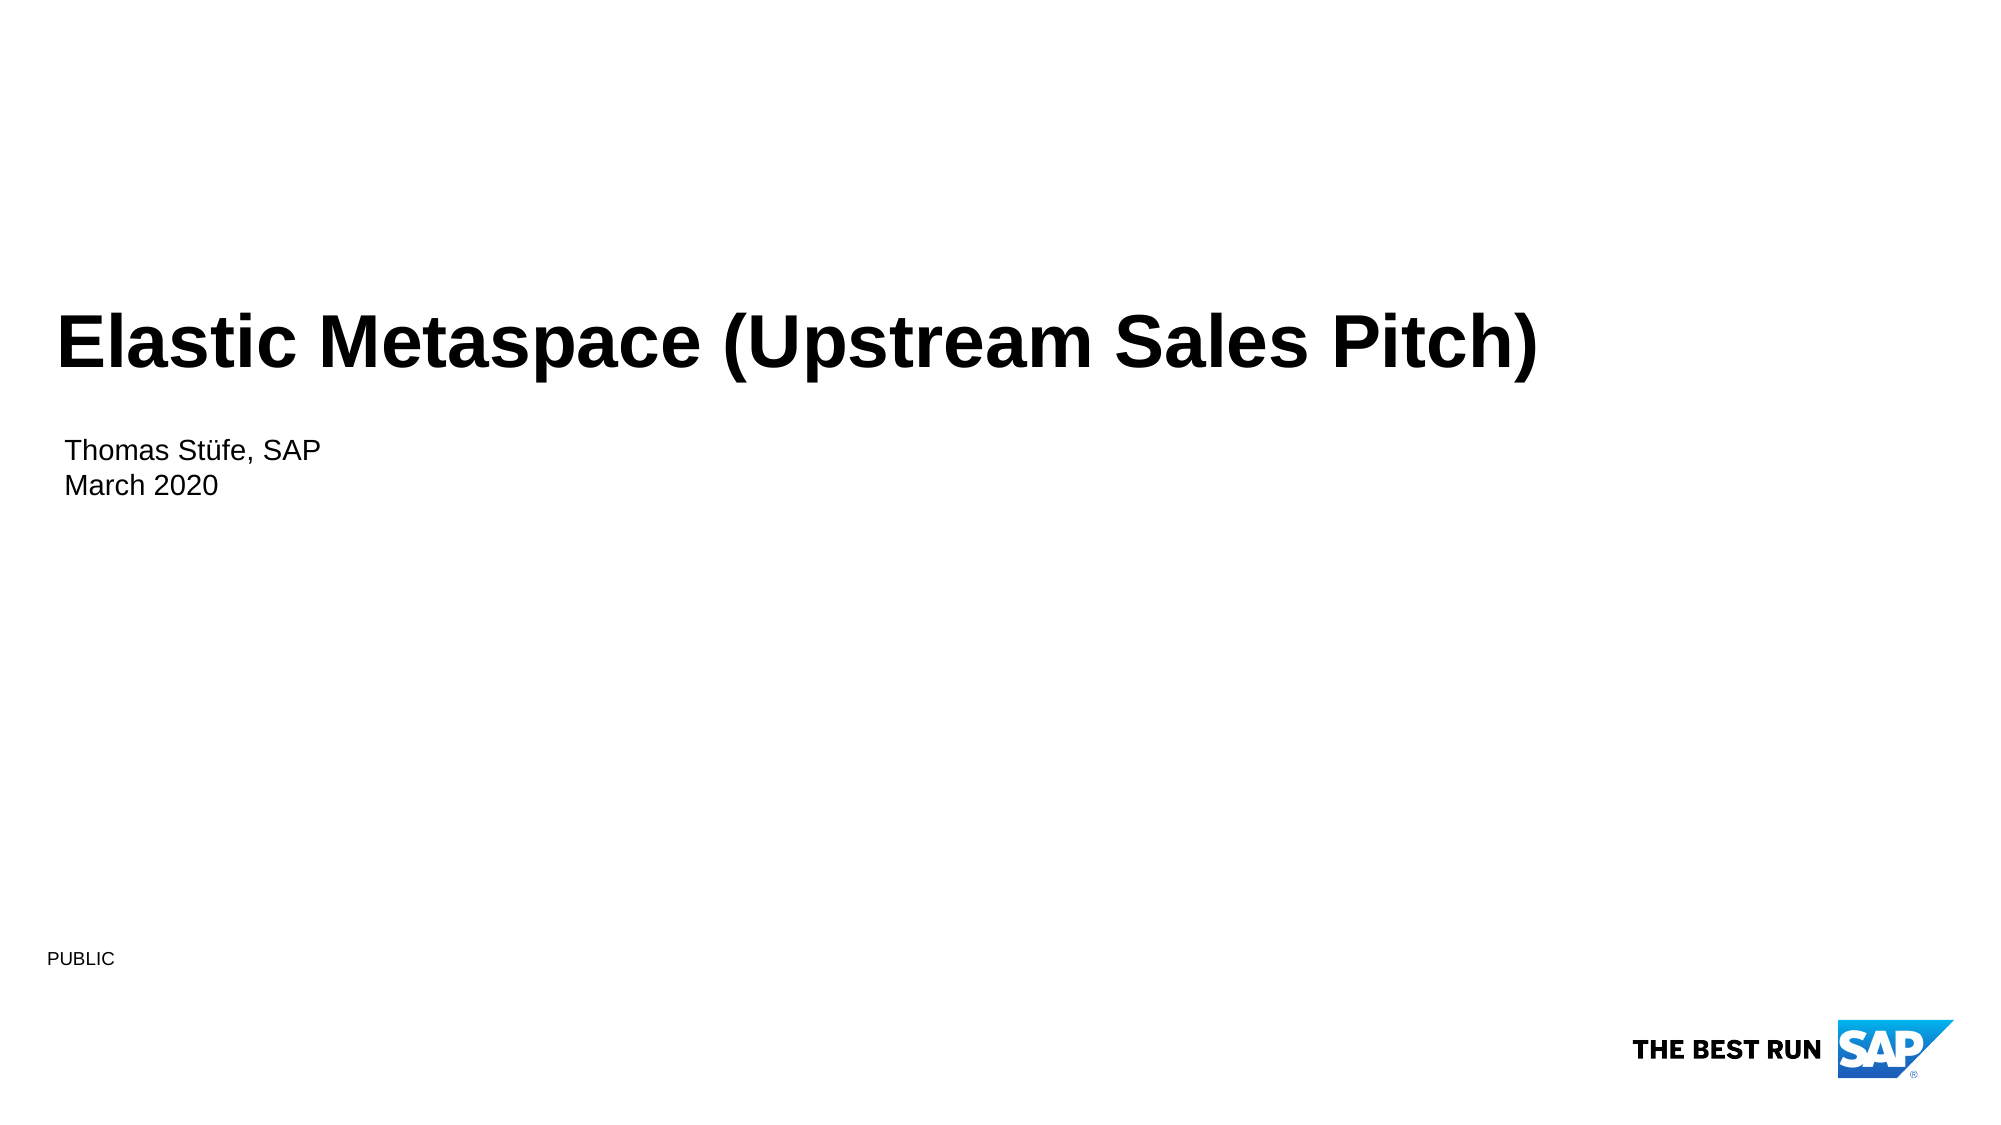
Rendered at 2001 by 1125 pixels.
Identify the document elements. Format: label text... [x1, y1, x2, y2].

title Elastic Metaspace (Upstream Sales Pitch) [56, 302, 1845, 467]
picture [1632, 1019, 1955, 1079]
subtitle Thomas Stüfe, SAP March 2020 [64, 431, 1853, 502]
